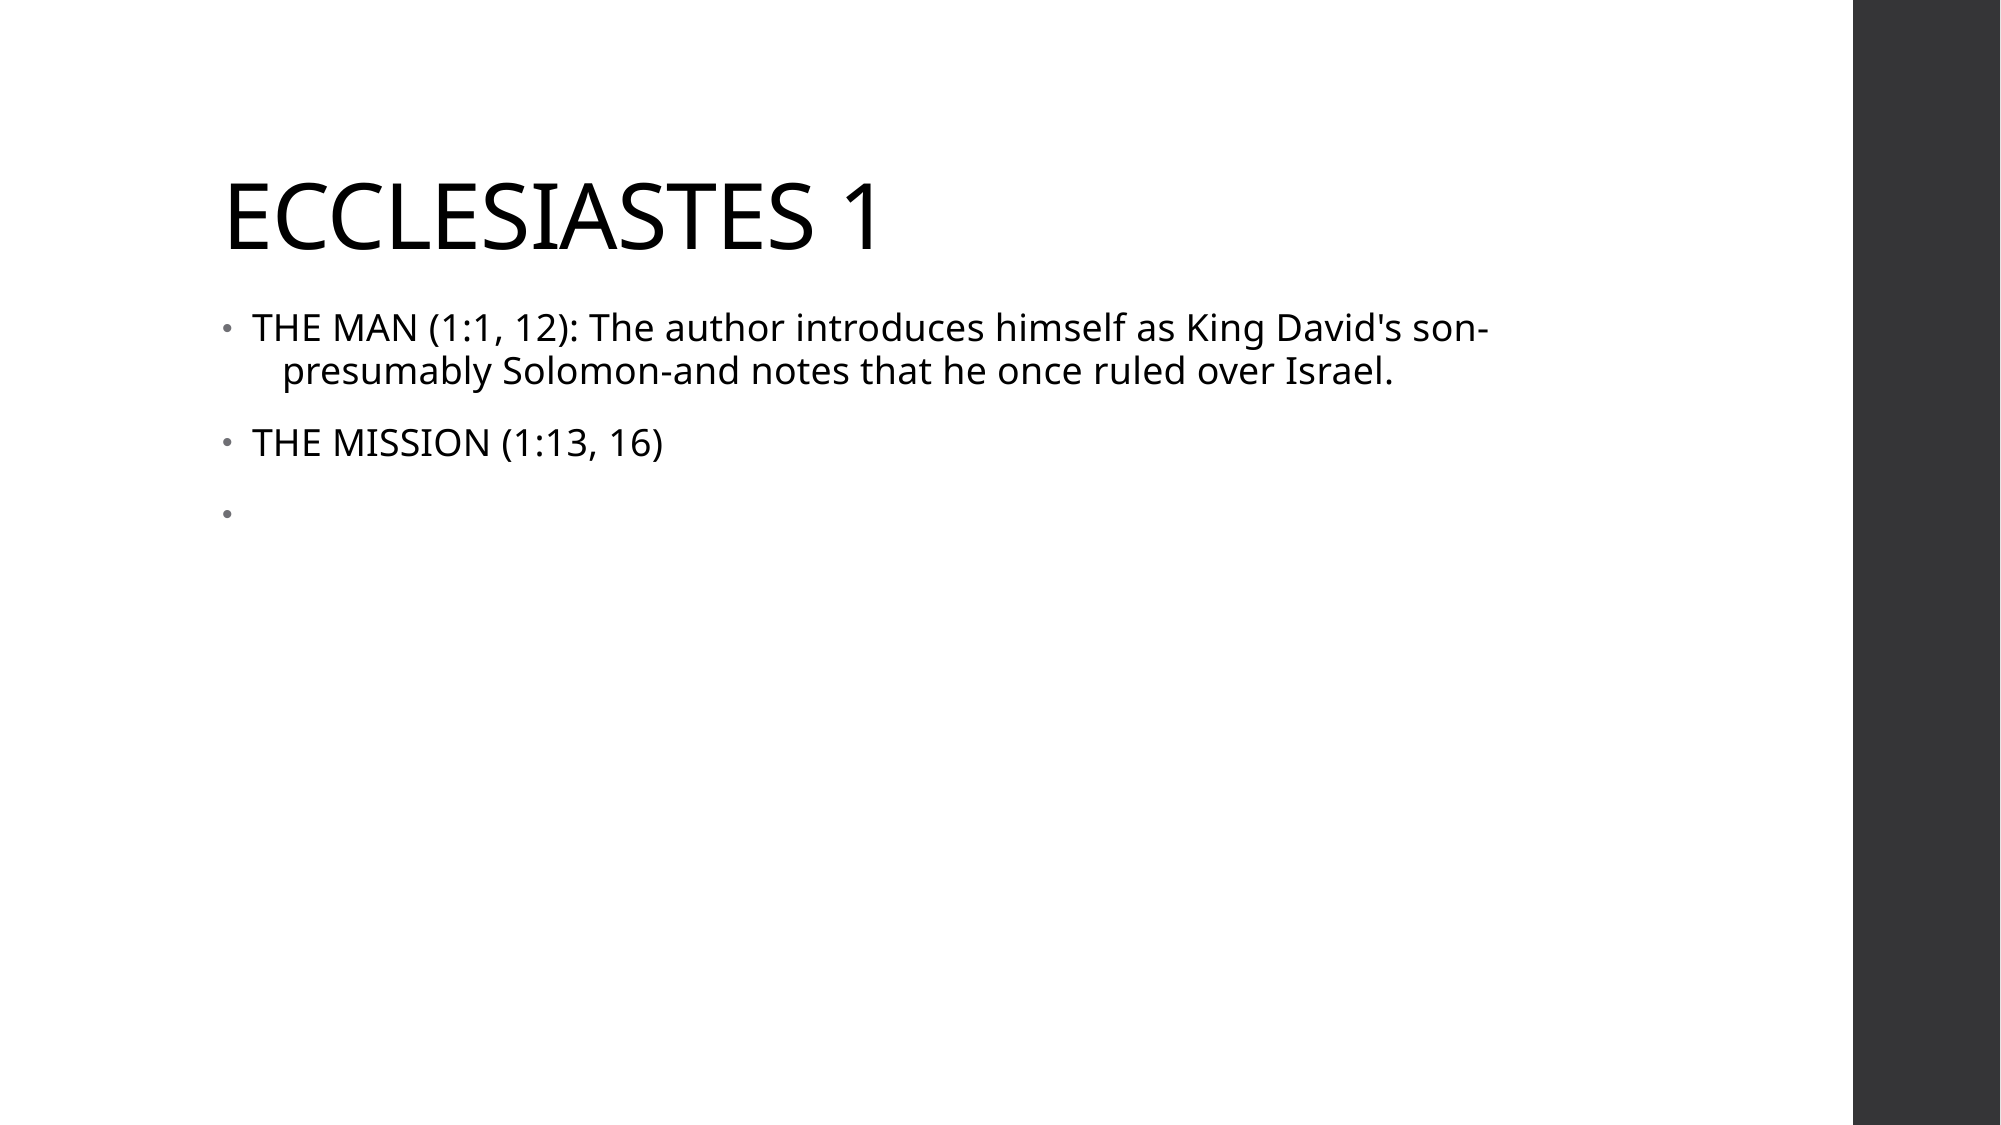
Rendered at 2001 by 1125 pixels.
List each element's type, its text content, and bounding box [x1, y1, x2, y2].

list THE MAN (1:1, 12): The author introduces himself as King David's son-presumably Solomon-and notes that he once ruled over Israel. THE MISSION (1:13, 16) [206, 299, 1617, 1014]
title ECCLESIASTES 1 [206, 60, 1797, 278]
